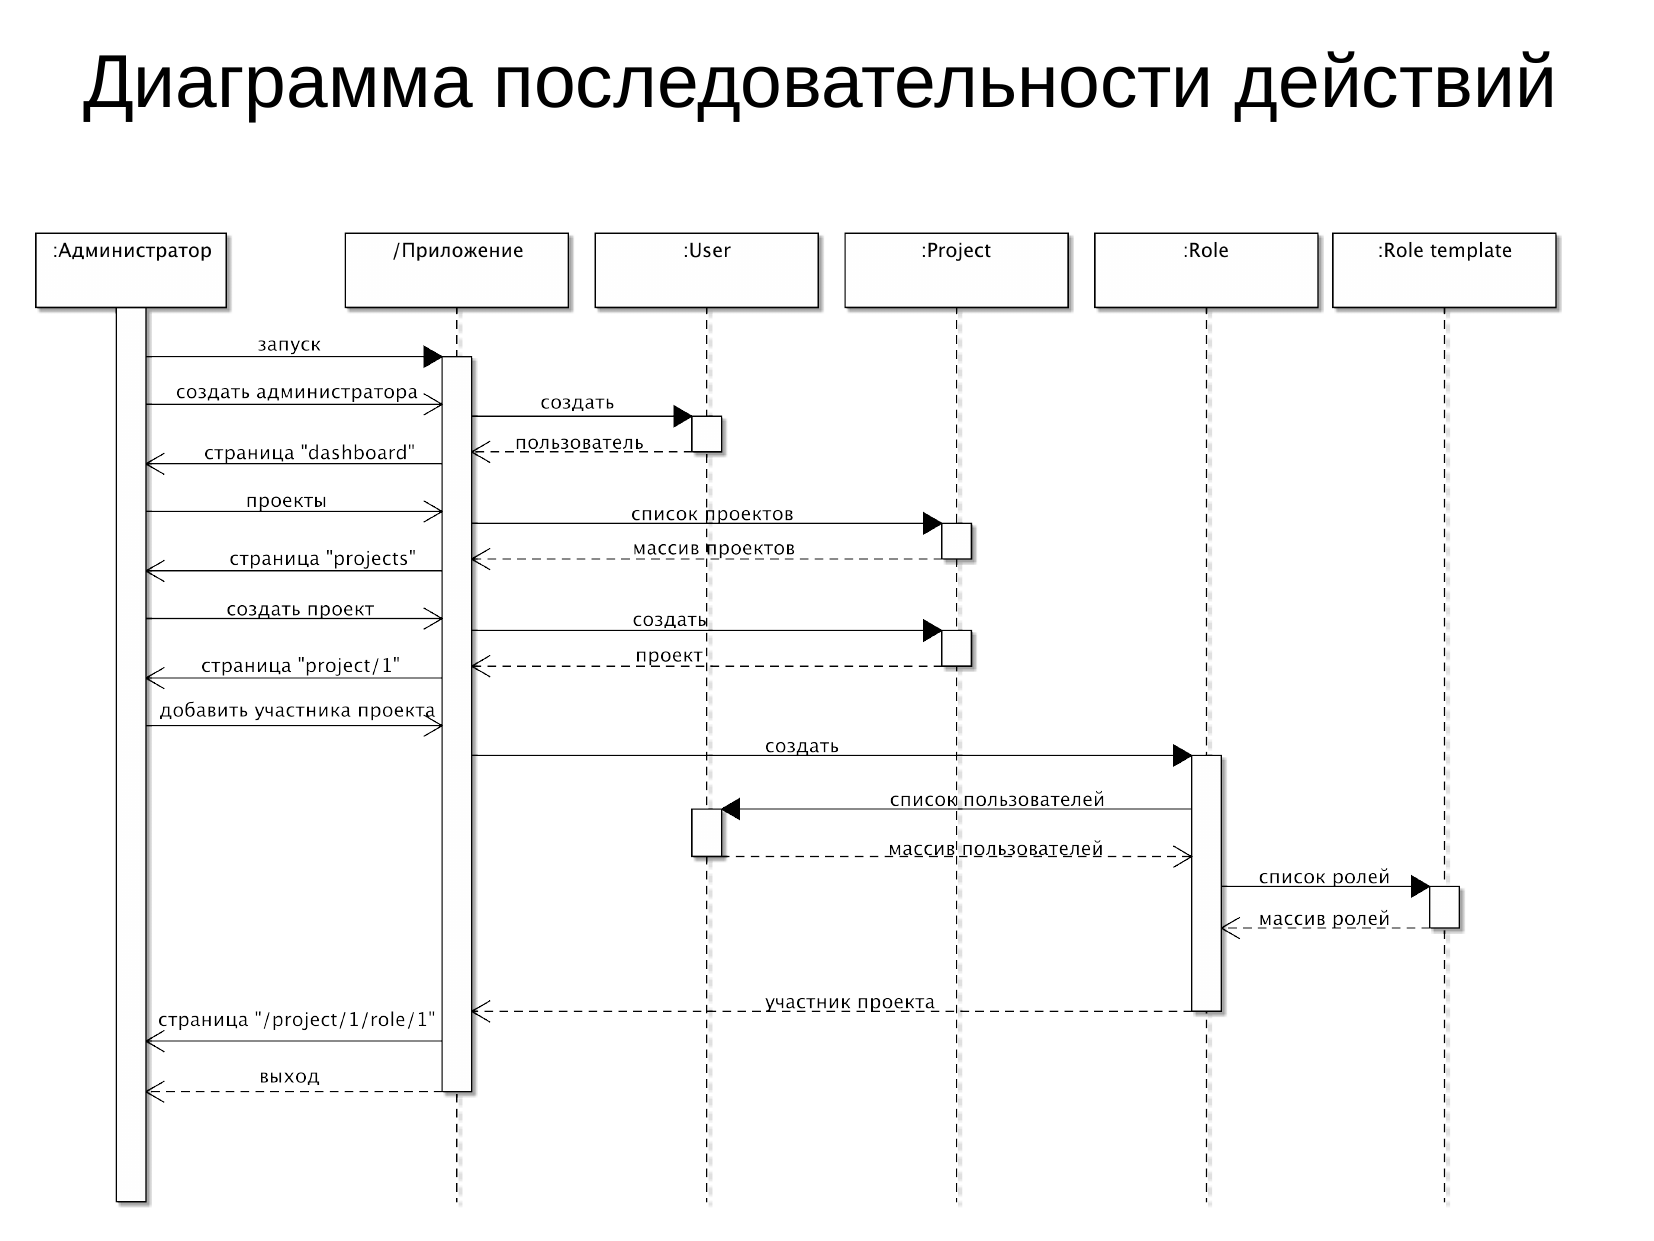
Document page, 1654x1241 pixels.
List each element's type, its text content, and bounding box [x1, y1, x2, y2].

title Диаграмма последовательности действий [76, 0, 1565, 178]
picture [0, 166, 1654, 1241]
